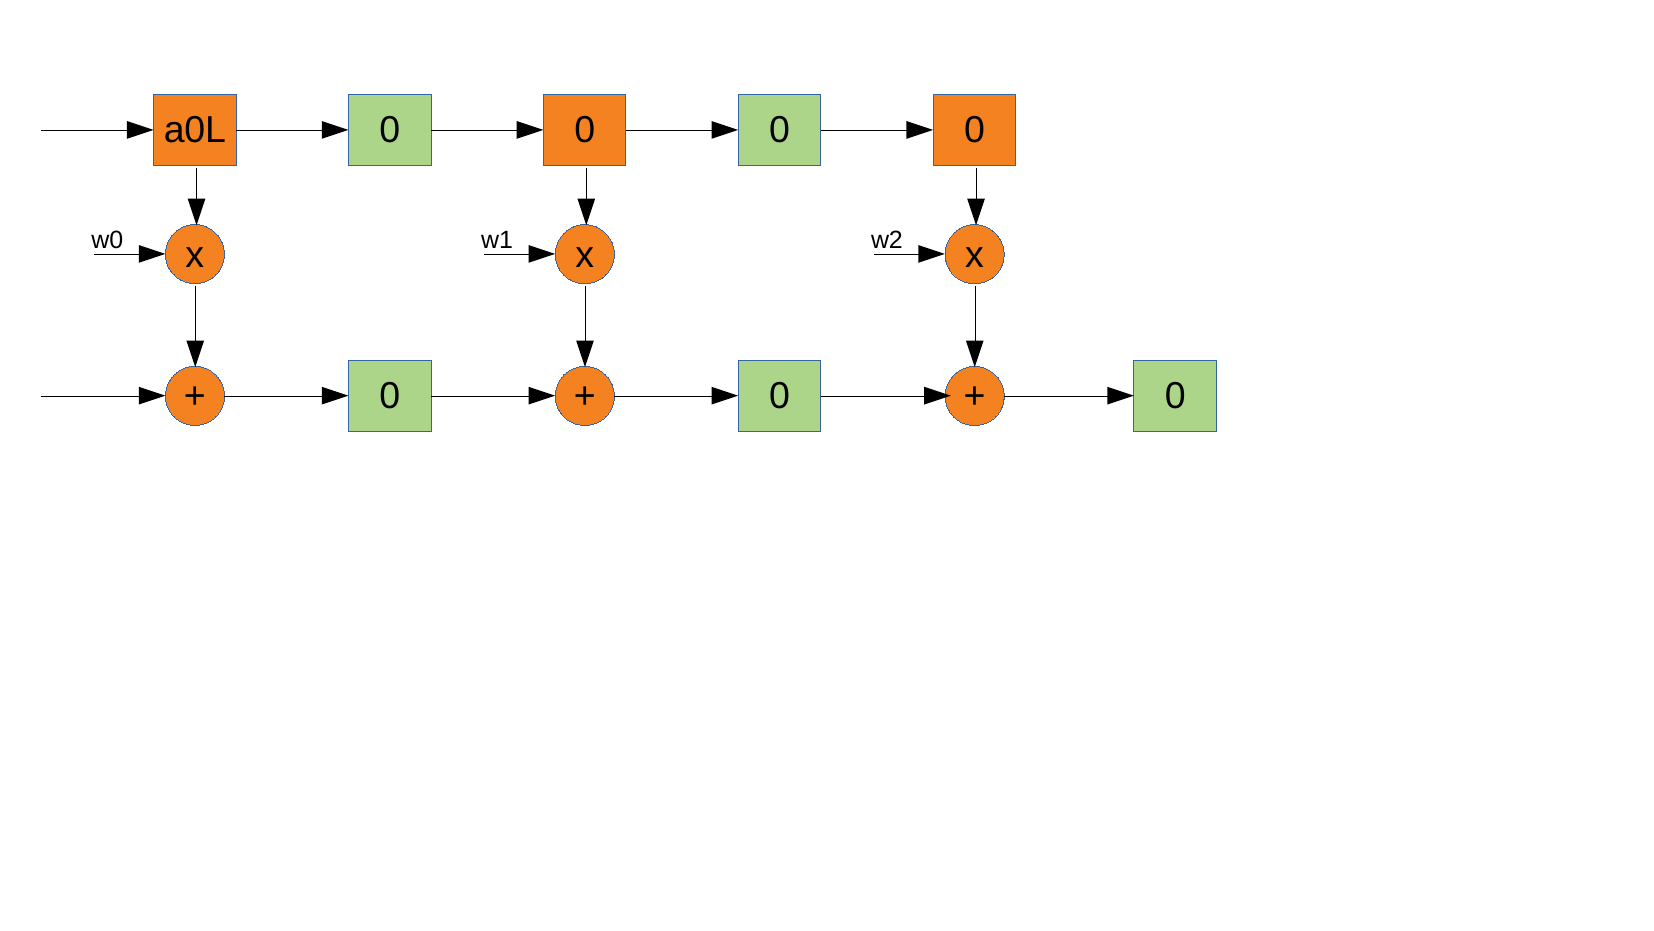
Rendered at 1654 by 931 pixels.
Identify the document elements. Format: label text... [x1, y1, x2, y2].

text_box + [165, 366, 225, 426]
text_box + [555, 366, 615, 426]
text_box w2 [856, 218, 918, 262]
text_box x [945, 224, 1005, 284]
text_box x [555, 224, 615, 284]
text_box a0L [153, 94, 237, 166]
text_box x [165, 224, 225, 284]
text_box w1 [466, 218, 529, 262]
text_box 0 [738, 94, 821, 166]
text_box w0 [76, 218, 139, 262]
text_box 0 [933, 94, 1016, 166]
text_box 0 [348, 360, 432, 432]
text_box 0 [1133, 360, 1217, 432]
text_box 0 [348, 94, 432, 166]
text_box 0 [738, 360, 821, 432]
text_box 0 [543, 94, 626, 166]
text_box + [945, 366, 1005, 426]
